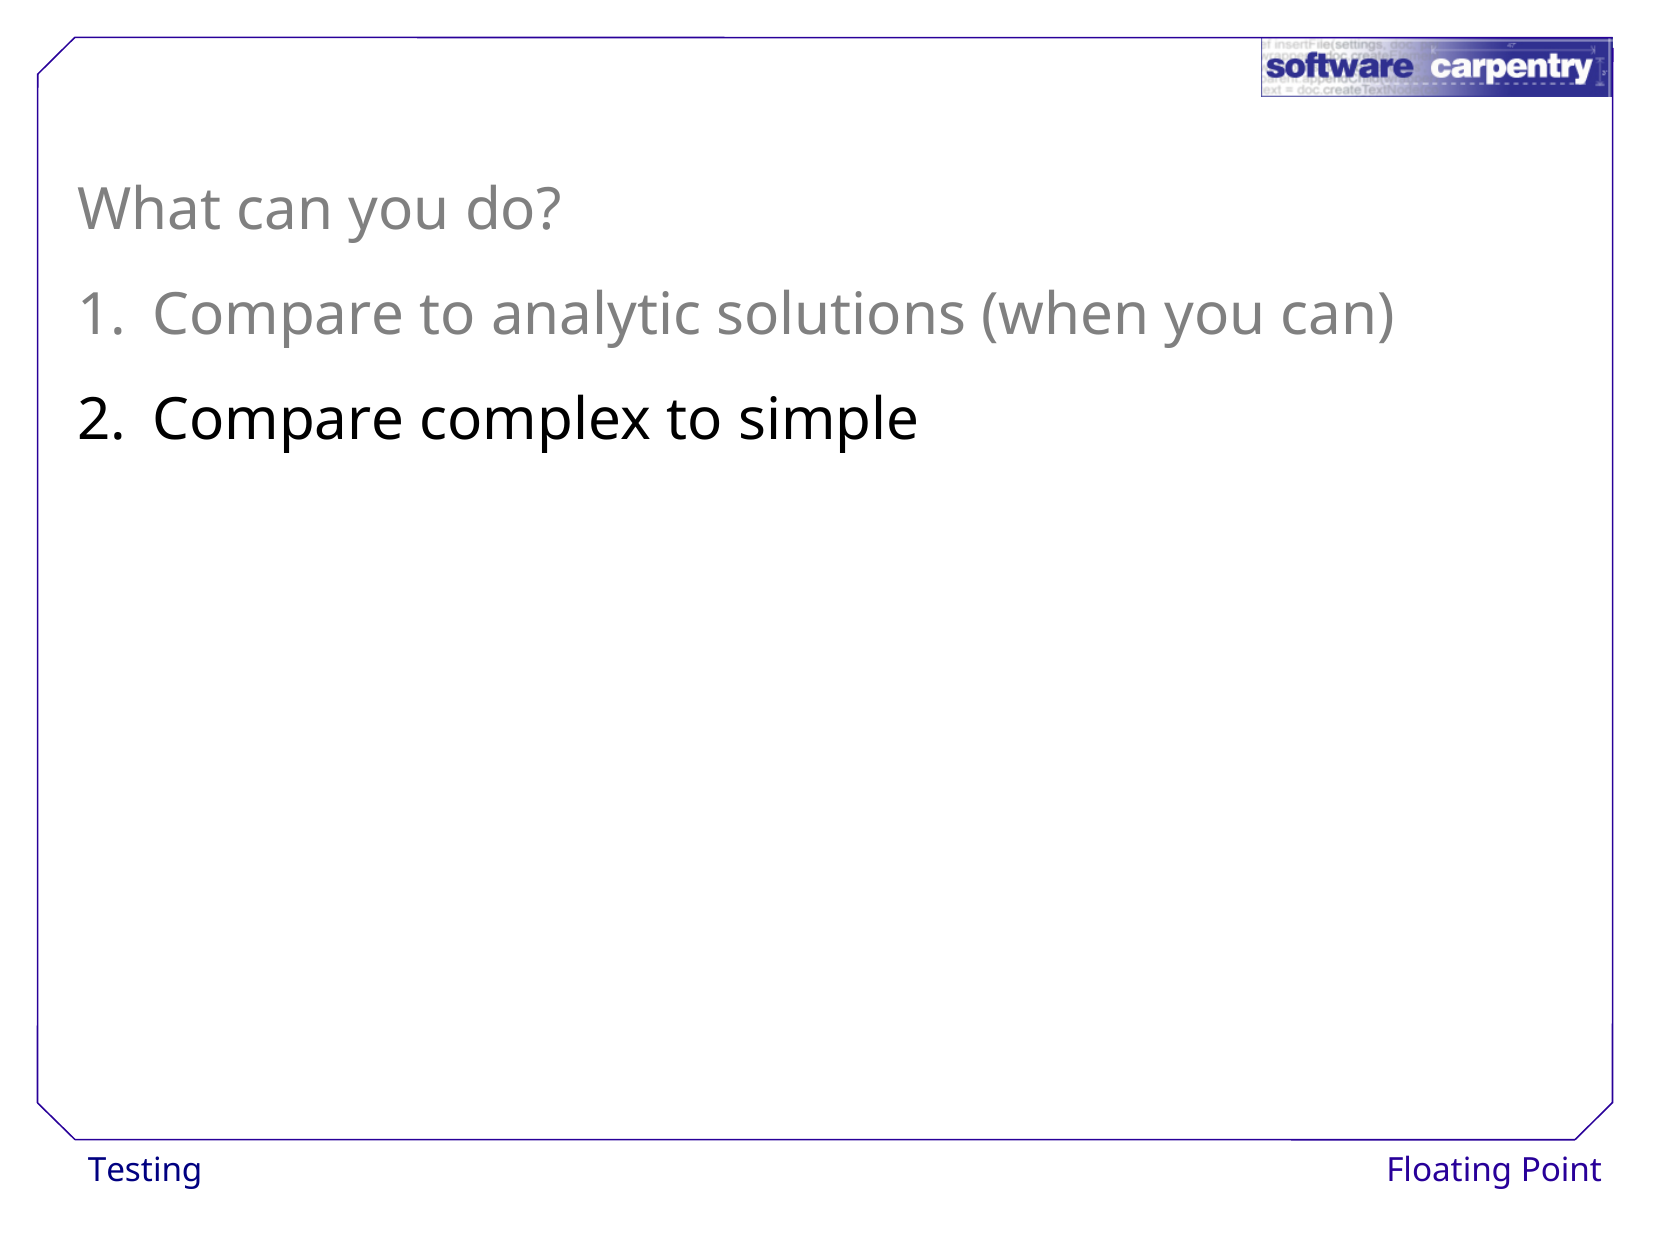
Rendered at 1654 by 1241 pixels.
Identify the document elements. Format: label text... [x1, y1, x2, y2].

text_box What can you do? 1. Compare to analytic solutions (when you can) 2. Compare complex to simple [62, 128, 1561, 459]
picture [1261, 39, 1613, 97]
